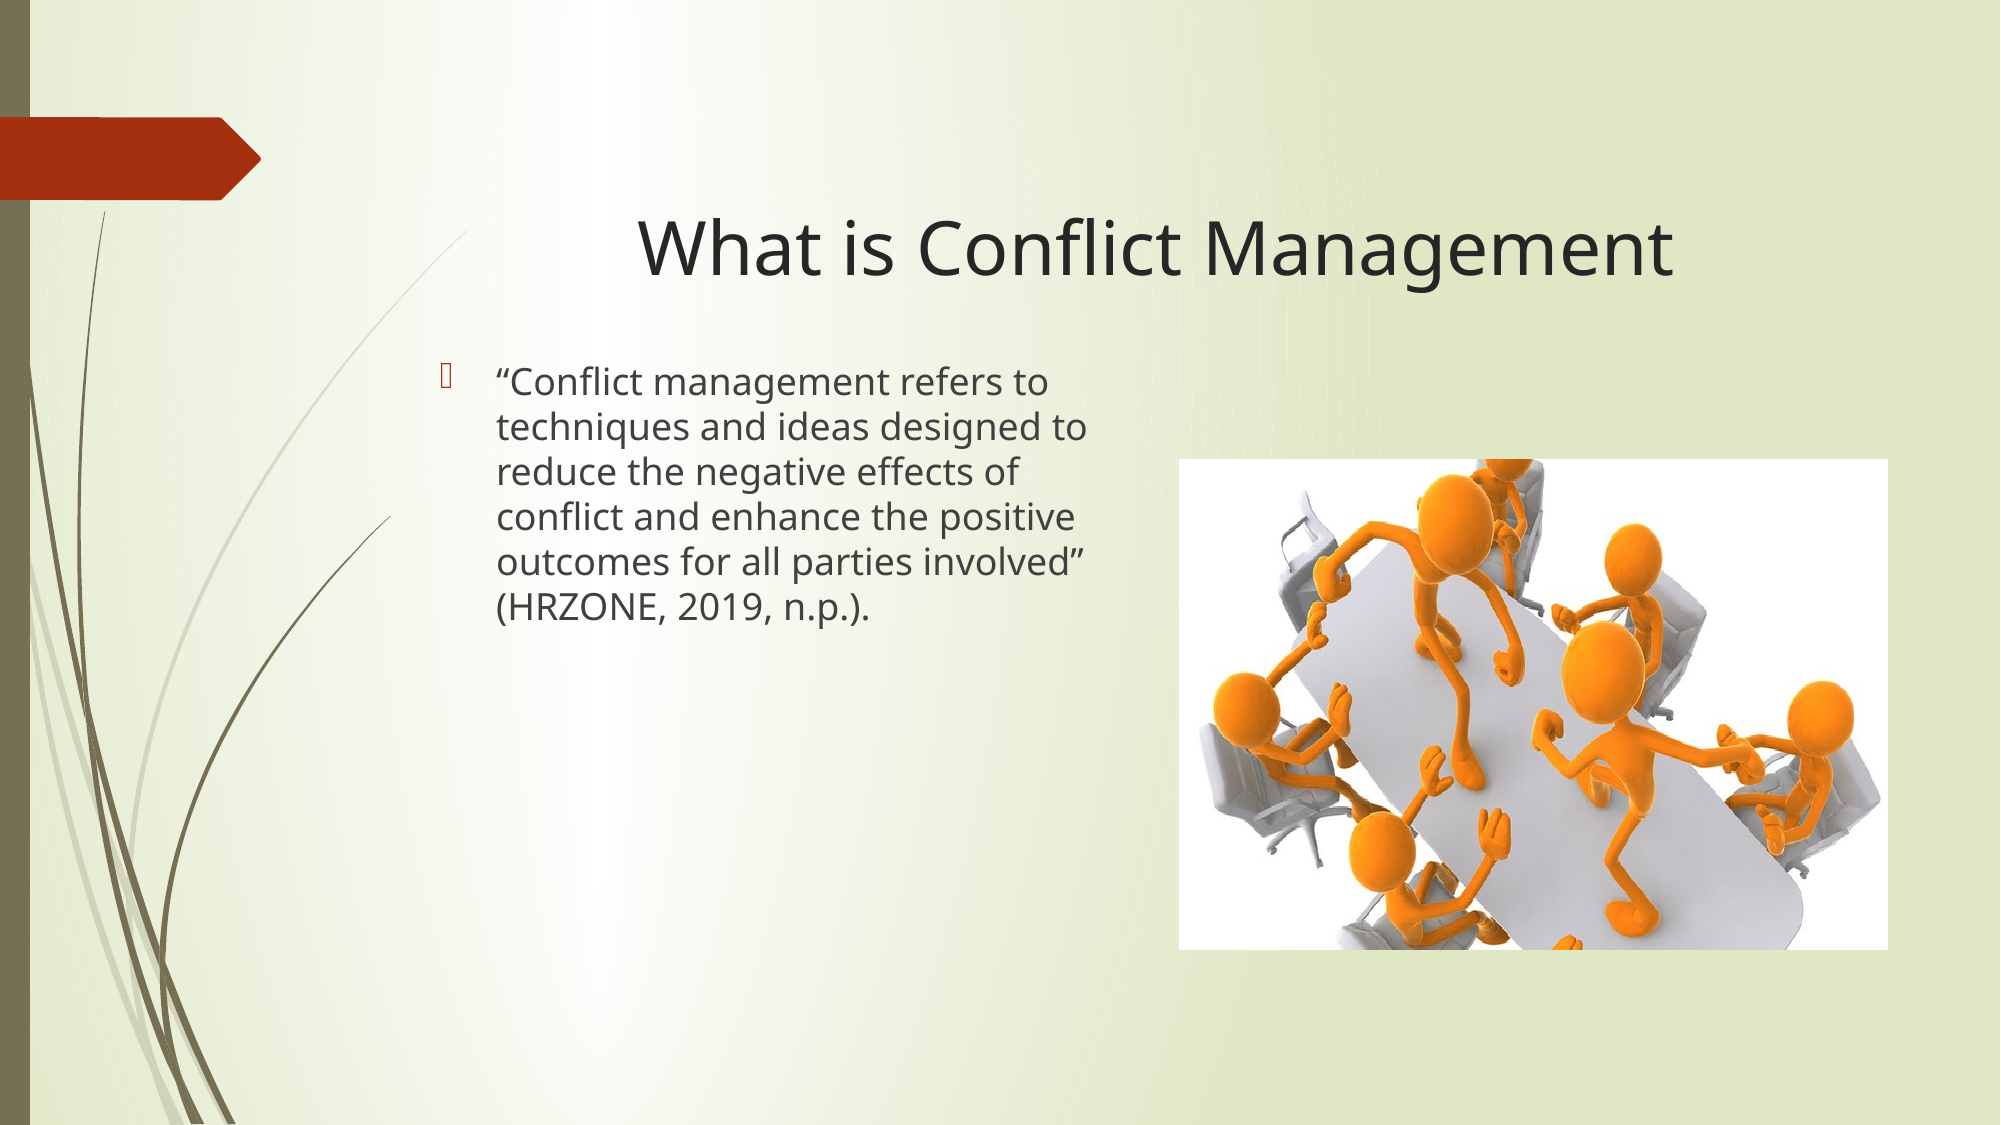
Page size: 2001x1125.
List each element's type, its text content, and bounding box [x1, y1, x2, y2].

title What is Conflict Management [425, 102, 1888, 313]
picture [1179, 459, 1888, 950]
list “Conflict management refers to techniques and ideas designed to reduce the negative effects of conflict and enhance the positive outcomes for all parties involved” (HRZONE, 2019, n.p.). [424, 350, 1133, 970]
